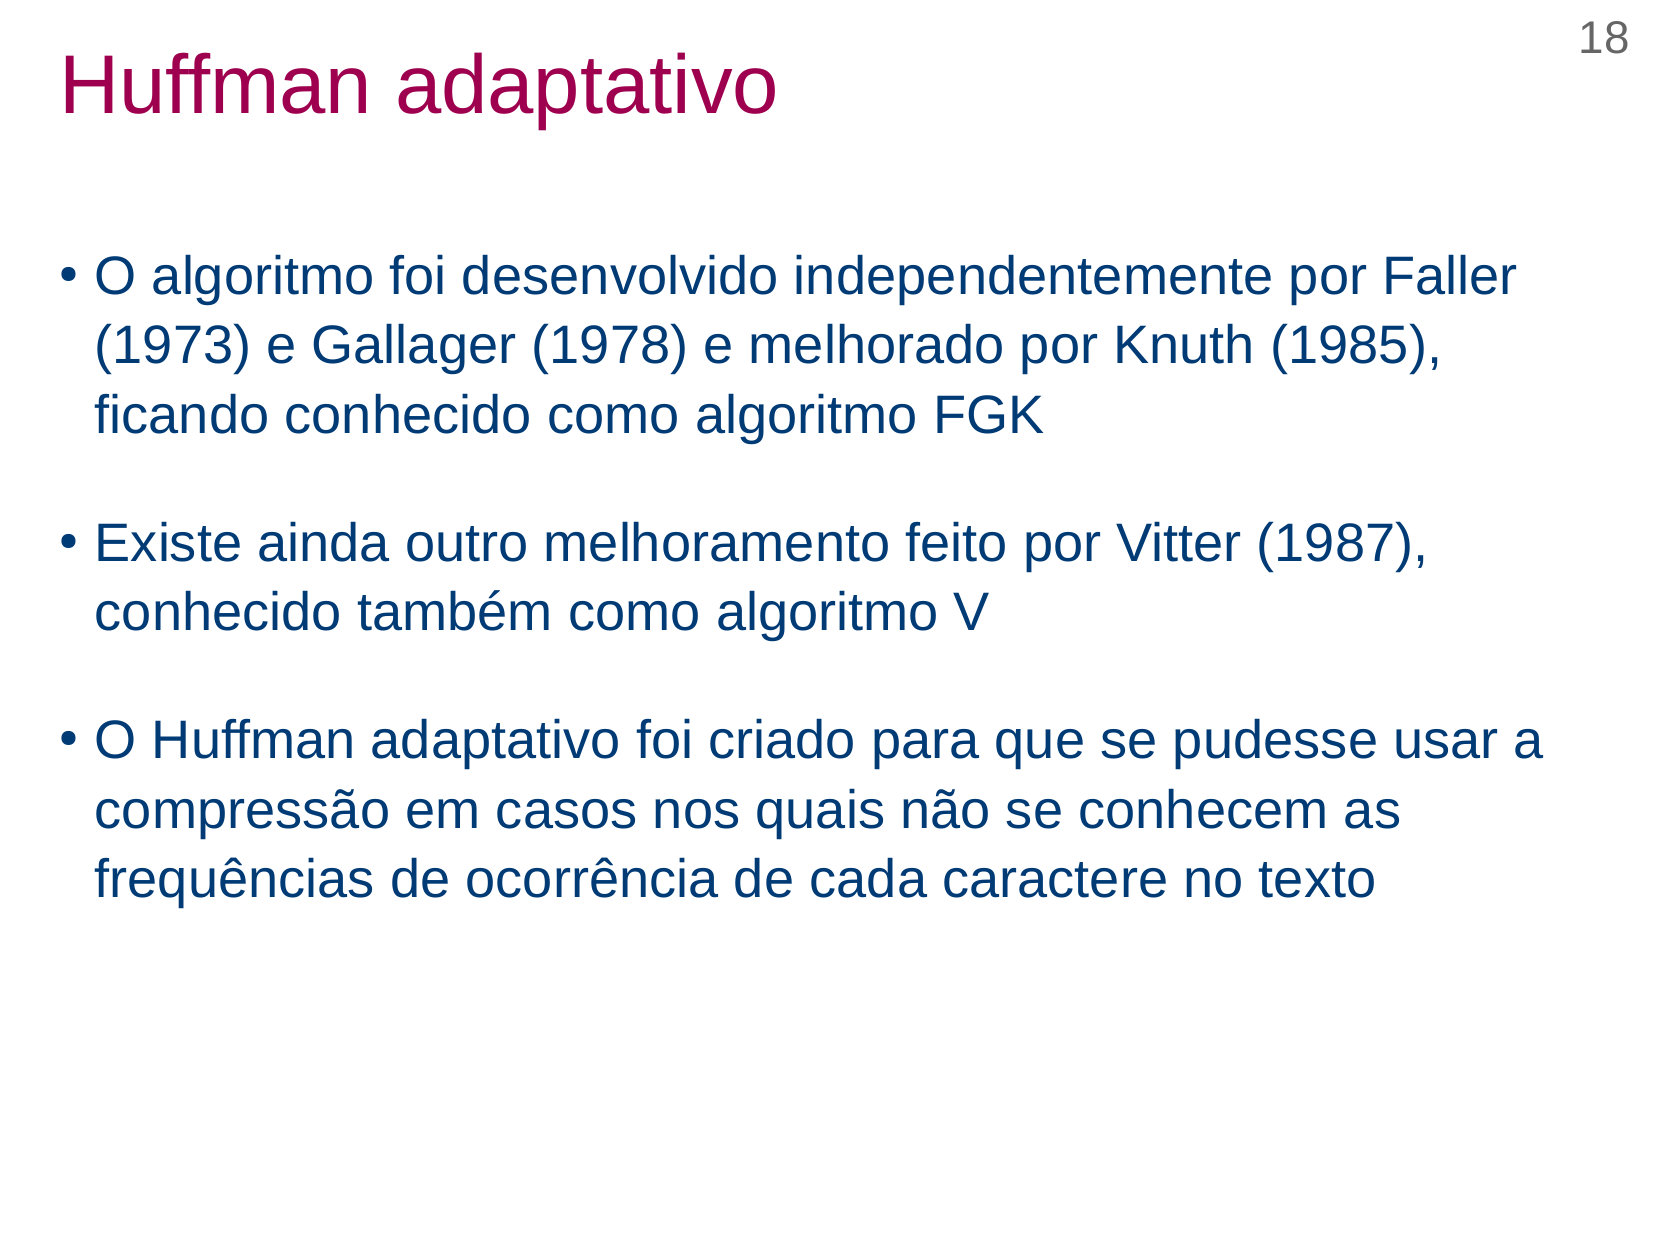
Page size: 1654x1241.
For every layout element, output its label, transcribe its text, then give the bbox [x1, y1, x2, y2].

title Huffman adaptativo [59, 29, 1595, 148]
list O algoritmo foi desenvolvido independentemente por Faller (1973) e Gallager (1978) e melhorado por Knuth (1985), ficando conhecido como algoritmo FGK Existe ainda outro melhoramento feito por Vitter (1987), conhecido também como algoritmo V O Huffman adaptativo foi criado para que se pudesse usar a compressão em casos nos quais não se conhecem as frequências de ocorrência de cada caractere no texto [59, 236, 1595, 1211]
